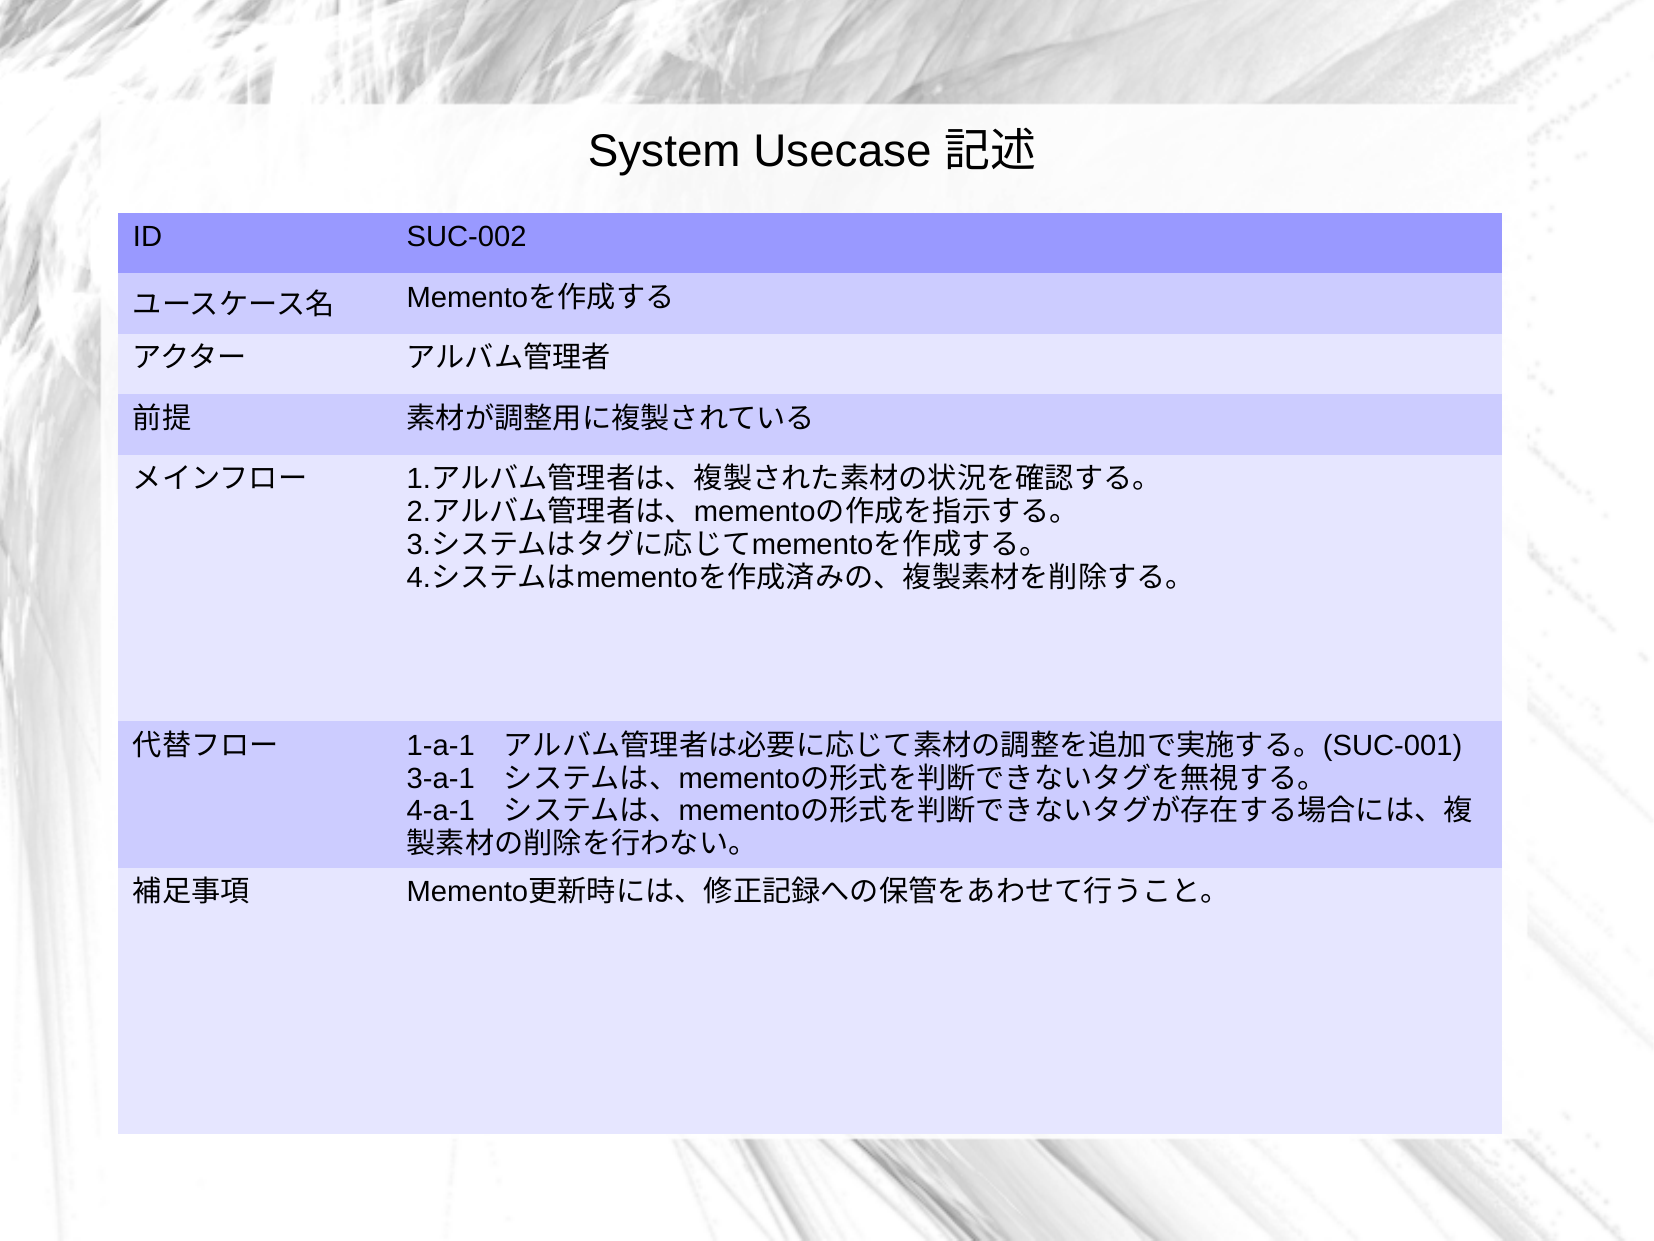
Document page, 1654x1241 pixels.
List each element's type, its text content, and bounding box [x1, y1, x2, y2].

title System Usecase 記述 [118, 112, 1506, 189]
picture [0, 0, 1654, 1241]
table_cell Memento更新時には、修正記録への保管をあわせて行うこと。 [392, 868, 1502, 1134]
table_cell 代替フロー [118, 721, 392, 868]
table_cell メインフロー [118, 455, 392, 721]
table_cell アクター [118, 334, 392, 394]
table_cell 前提 [118, 394, 392, 455]
table_cell 補足事項 [118, 868, 392, 1134]
table_header ID [118, 213, 392, 273]
table_cell アルバム管理者 [392, 334, 1502, 394]
table_cell Mementoを作成する [392, 273, 1502, 334]
table_header SUC-002 [392, 213, 1502, 273]
table_cell 素材が調整用に複製されている [392, 394, 1502, 455]
table_cell アルバム管理者は、複製された素材の状況を確認する。 アルバム管理者は、mementoの作成を指示する。 システムはタグに応じてmementoを作成する。 システムはmementoを作成済みの、複製素材を削除する。 [392, 455, 1502, 721]
table_cell 1-a-1 アルバム管理者は必要に応じて素材の調整を追加で実施する。(SUC-001) 3-a-1 システムは、mementoの形式を判断できないタグを無視する。 4-a-1 システムは、mementoの形式を判断できないタグが存在する場合には、複製素材の削除を行わない。 [392, 721, 1502, 868]
table_cell ユースケース名 [118, 273, 392, 334]
